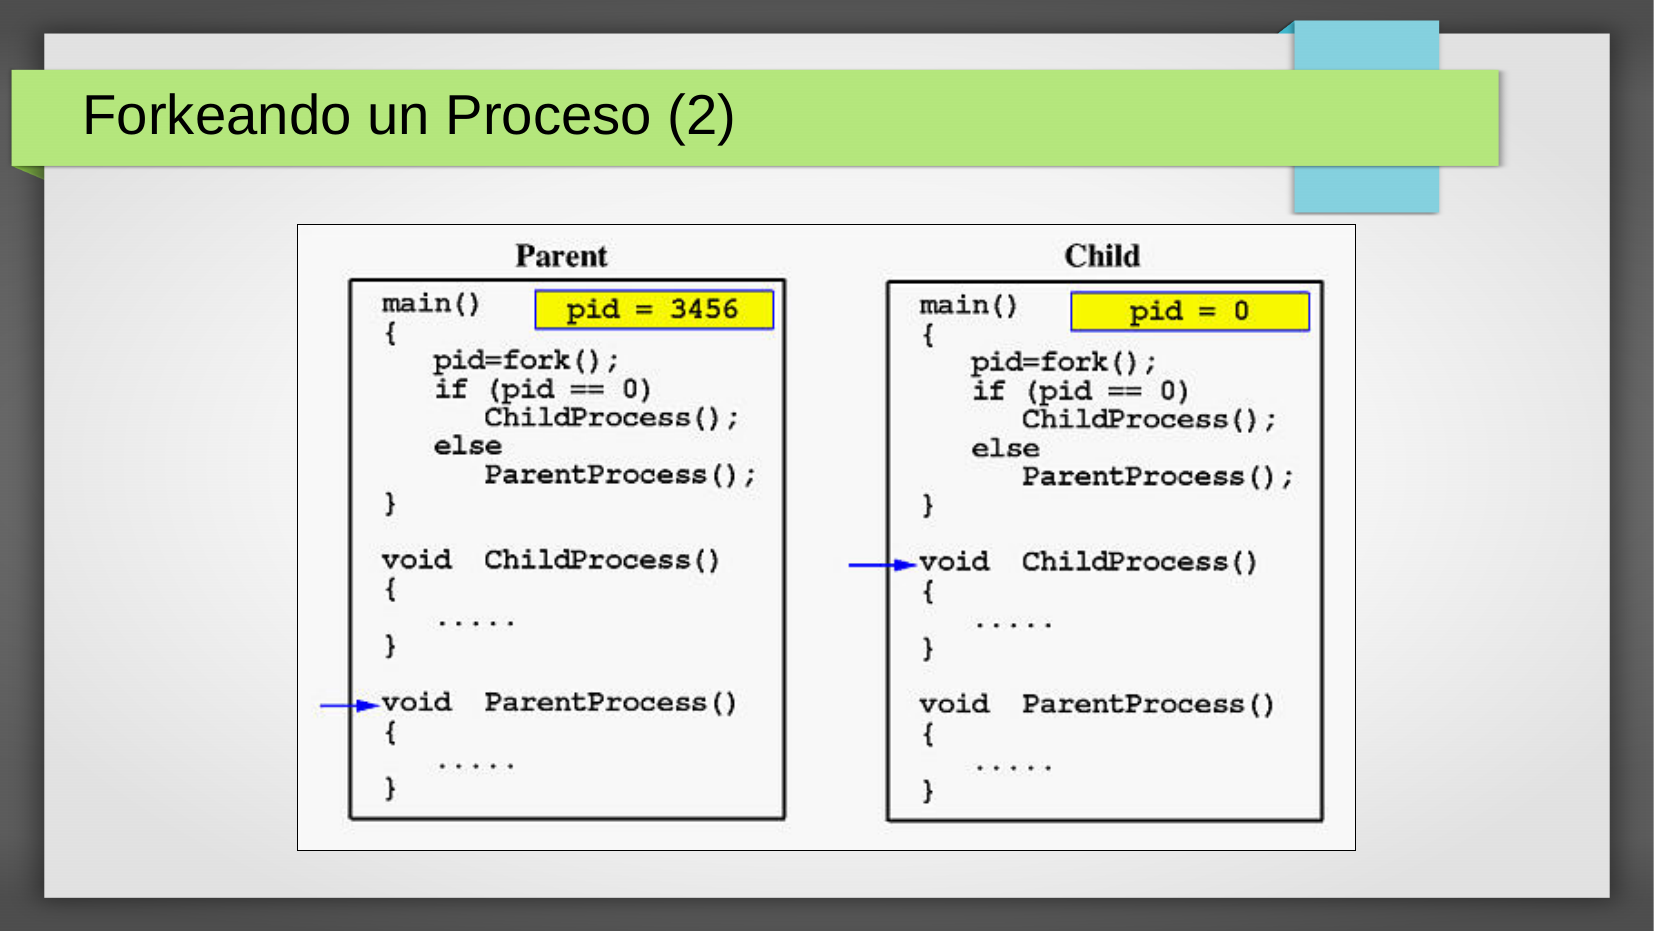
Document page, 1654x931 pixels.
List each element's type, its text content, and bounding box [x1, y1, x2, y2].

title Forkeando un Proceso (2) [82, 70, 1264, 160]
picture [0, 0, 1654, 931]
